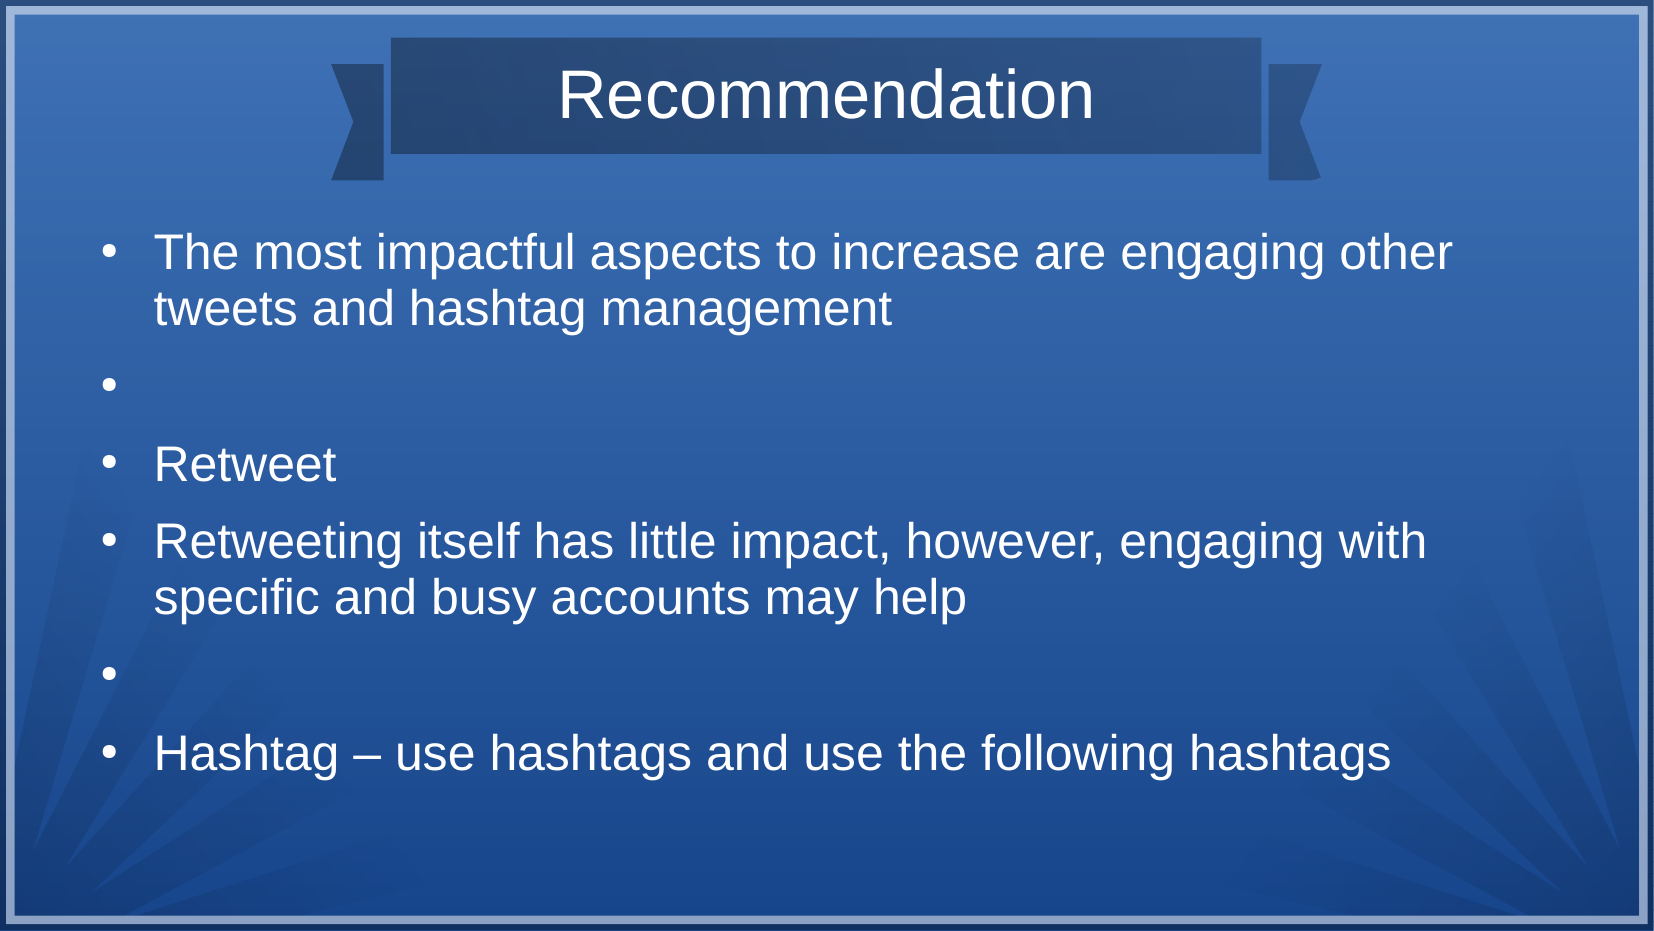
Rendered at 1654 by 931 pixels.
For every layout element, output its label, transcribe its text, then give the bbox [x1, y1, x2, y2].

list The most impactful aspects to increase are engaging other tweets and hashtag management Retweet Retweeting itself has little impact, however, engaging with specific and busy accounts may help Hashtag – use hashtags and use the following hashtags [82, 224, 1571, 848]
title Recommendation [389, 35, 1264, 154]
